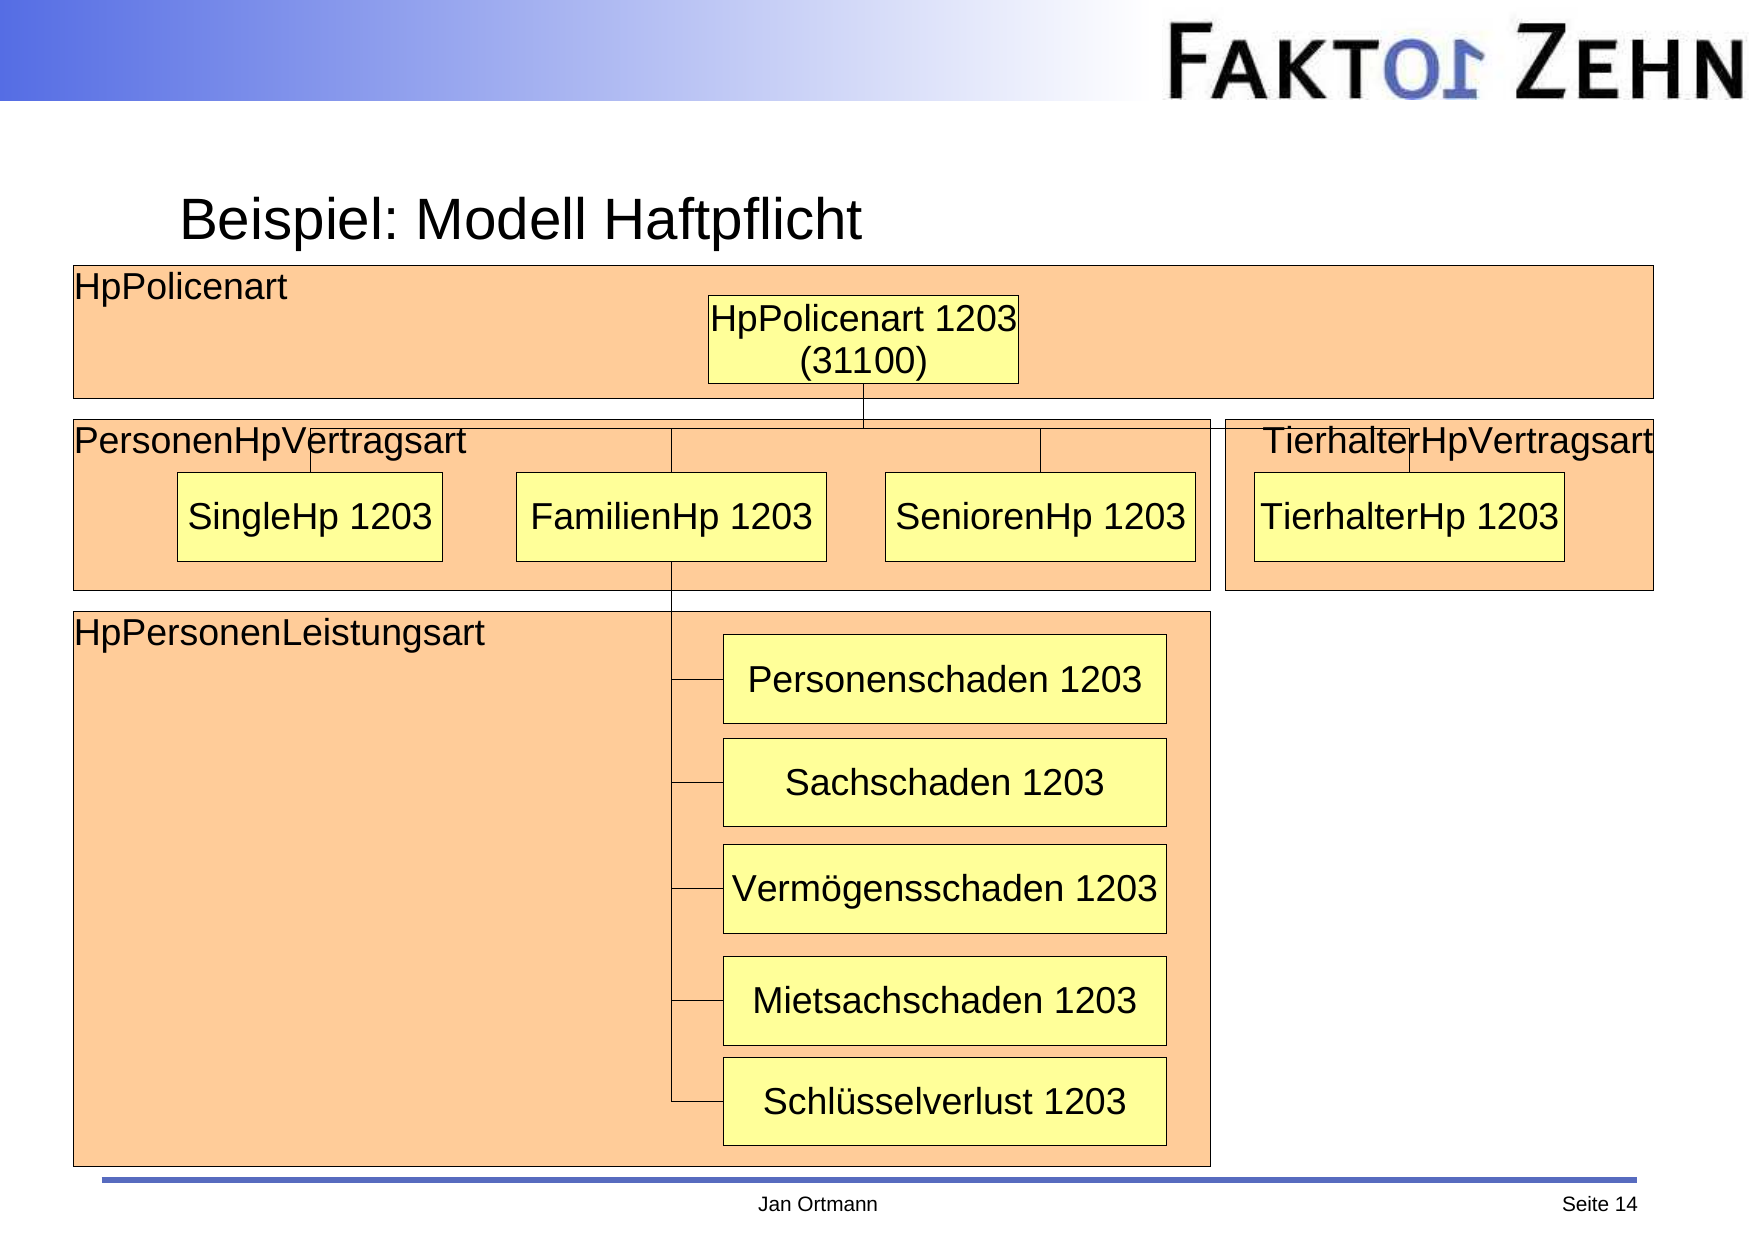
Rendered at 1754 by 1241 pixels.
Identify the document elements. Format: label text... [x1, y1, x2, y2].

title Beispiel: Modell Haftpflicht [179, 142, 1576, 296]
text_box Vermögensschaden 1203 [723, 844, 1167, 934]
text_box FamilienHp 1203 [516, 472, 827, 562]
text_box SeniorenHp 1203 [885, 472, 1196, 562]
text_box SingleHp 1203 [177, 472, 443, 562]
text_box HpPolicenart [864, 265, 1654, 399]
picture [1162, 7, 1752, 100]
text_box HpPersonenLeistungsart [73, 611, 1211, 1167]
text_box HpPolicenart [73, 265, 863, 399]
text_box PersonenHpVertragsart [672, 429, 1211, 591]
text_box TierhalterHpVertragsart [1225, 419, 1654, 591]
text_box PersonenHpVertragsart [73, 419, 863, 591]
text_box TierhalterHp 1203 [1254, 472, 1565, 562]
text_box Personenschaden 1203 [723, 634, 1167, 724]
text_box HpPolicenart 1203 (31100) [708, 295, 1019, 384]
text_box Mietsachschaden 1203 [723, 956, 1167, 1046]
text_box Schlüsselverlust 1203 [723, 1057, 1167, 1146]
text_box Sachschaden 1203 [723, 738, 1167, 827]
text_box PersonenHpVertragsart [864, 419, 1211, 428]
